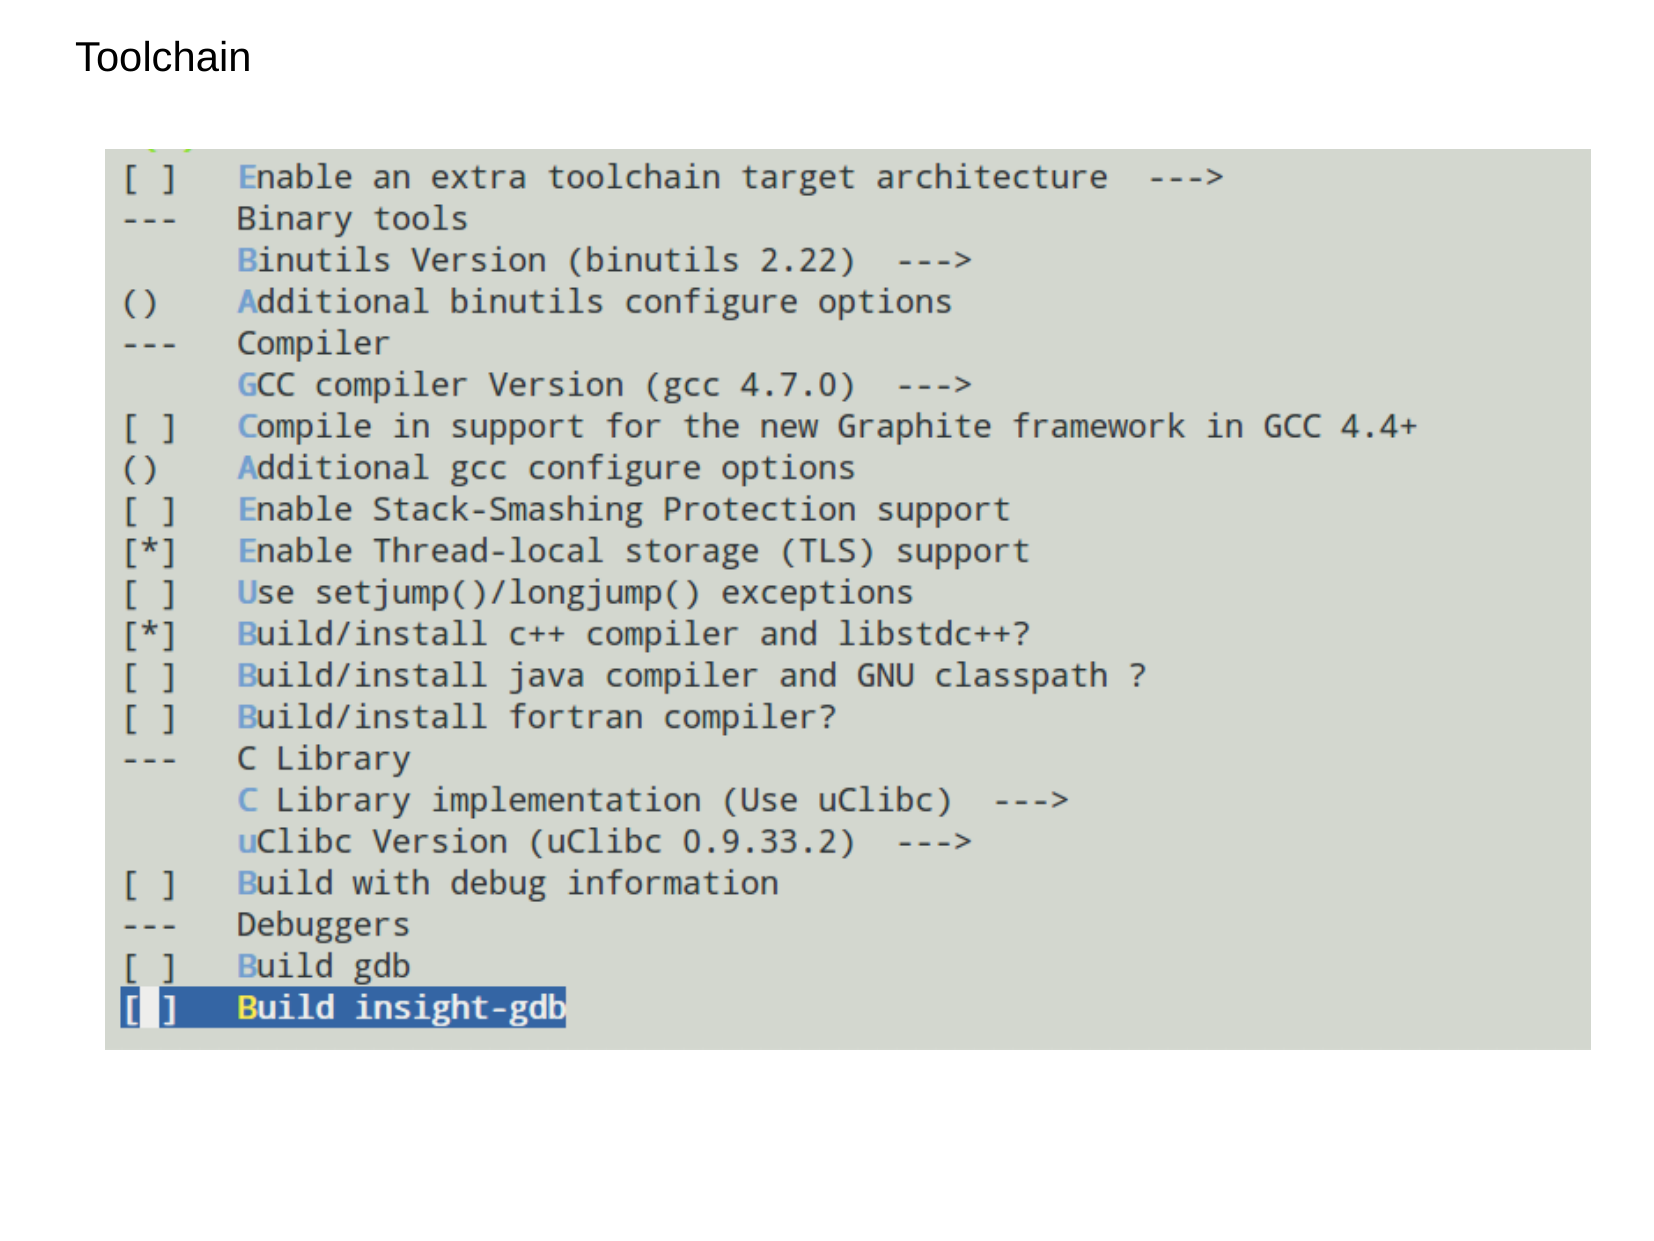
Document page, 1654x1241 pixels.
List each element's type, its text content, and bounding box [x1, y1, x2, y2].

subtitle Toolchain [0, 15, 1636, 1241]
picture [105, 149, 1591, 1051]
